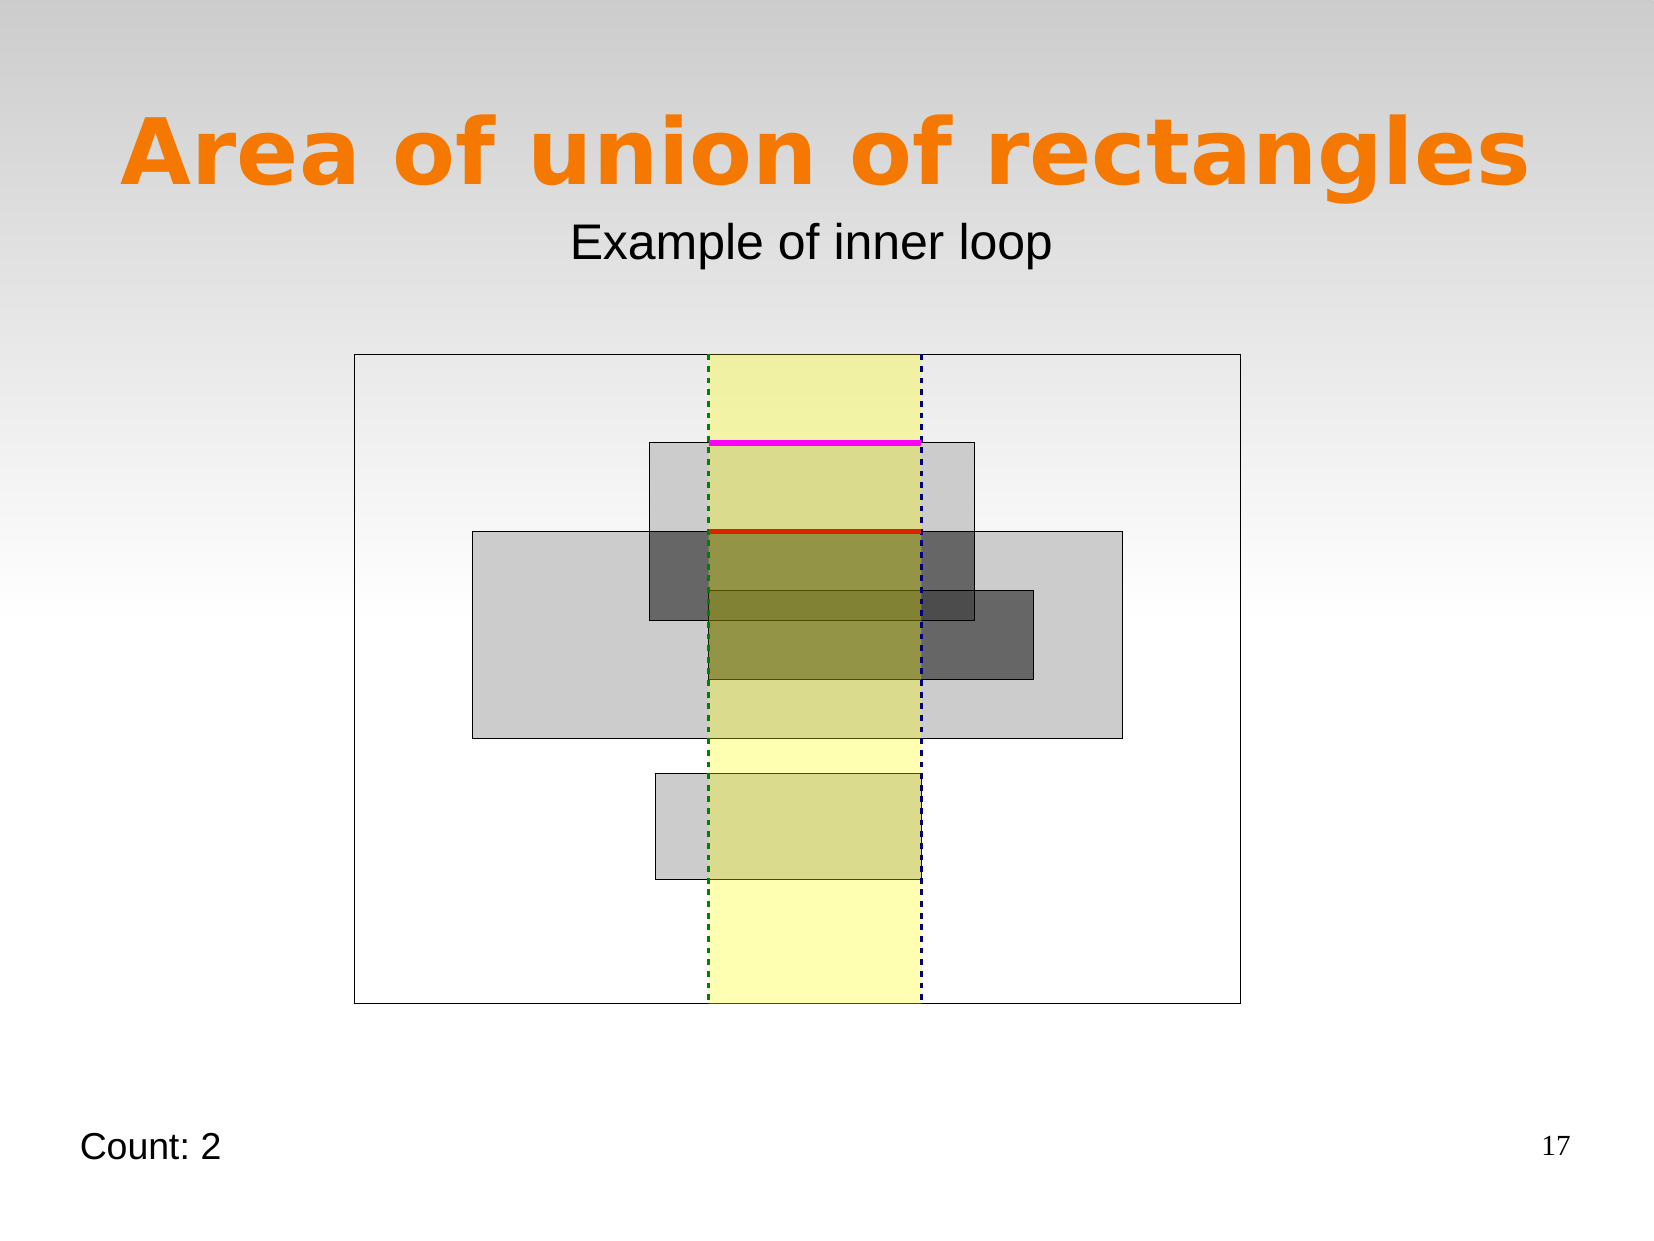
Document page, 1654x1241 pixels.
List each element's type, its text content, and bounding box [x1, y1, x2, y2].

text_box Example of inner loop [555, 206, 1087, 278]
text_box [472, 442, 1123, 1004]
title Area of union of rectangles [82, 49, 1571, 257]
text_box [708, 354, 922, 440]
text_box Count: 2 [64, 1118, 272, 1176]
